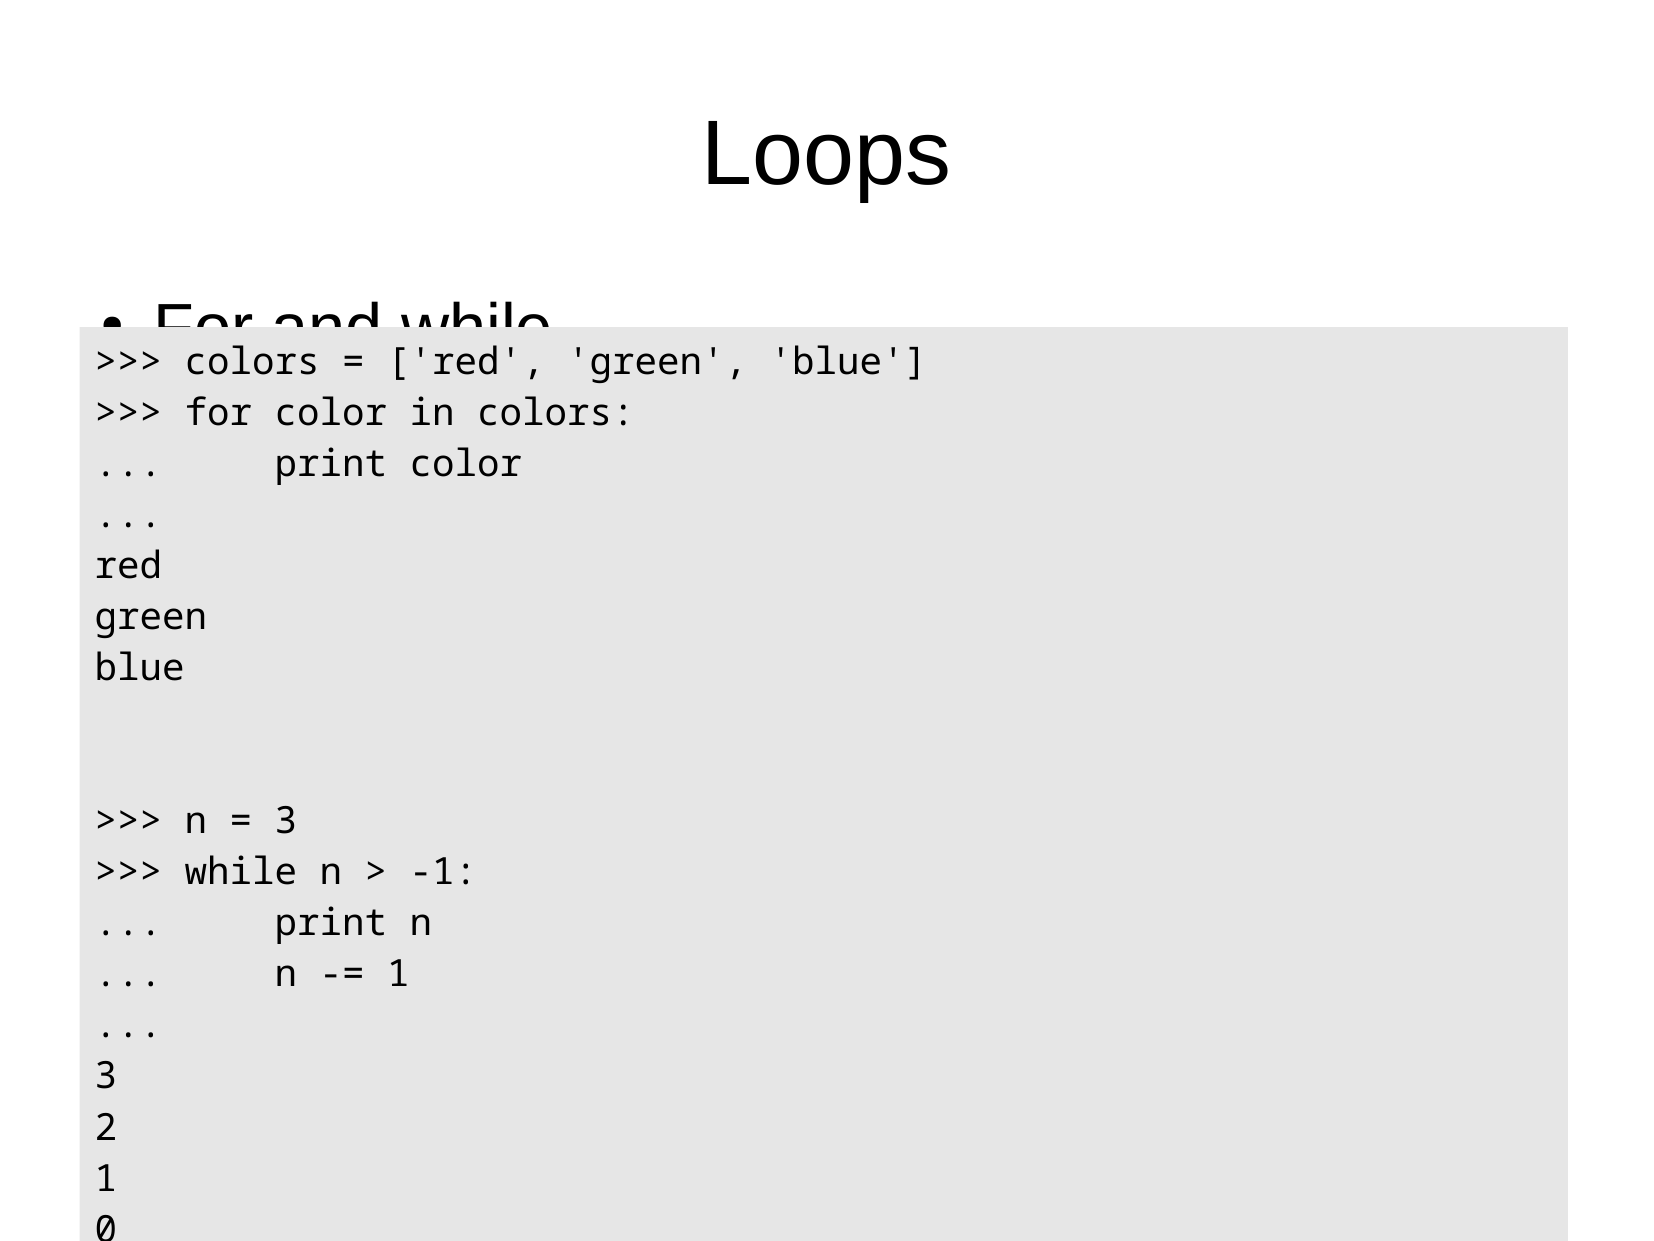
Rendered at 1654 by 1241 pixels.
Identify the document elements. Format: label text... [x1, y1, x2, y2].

text_box [10, 4, 1499, 227]
list For and while [82, 290, 1571, 377]
text_box >>> colors = ['red', 'green', 'blue'] >>> for color in colors: ... print color ... red green blue >>> n = 3 >>> while n > -1: ... print n ... n -= 1 ... 3 2 1 0 [79, 426, 1568, 1162]
title Loops [82, 49, 1571, 257]
